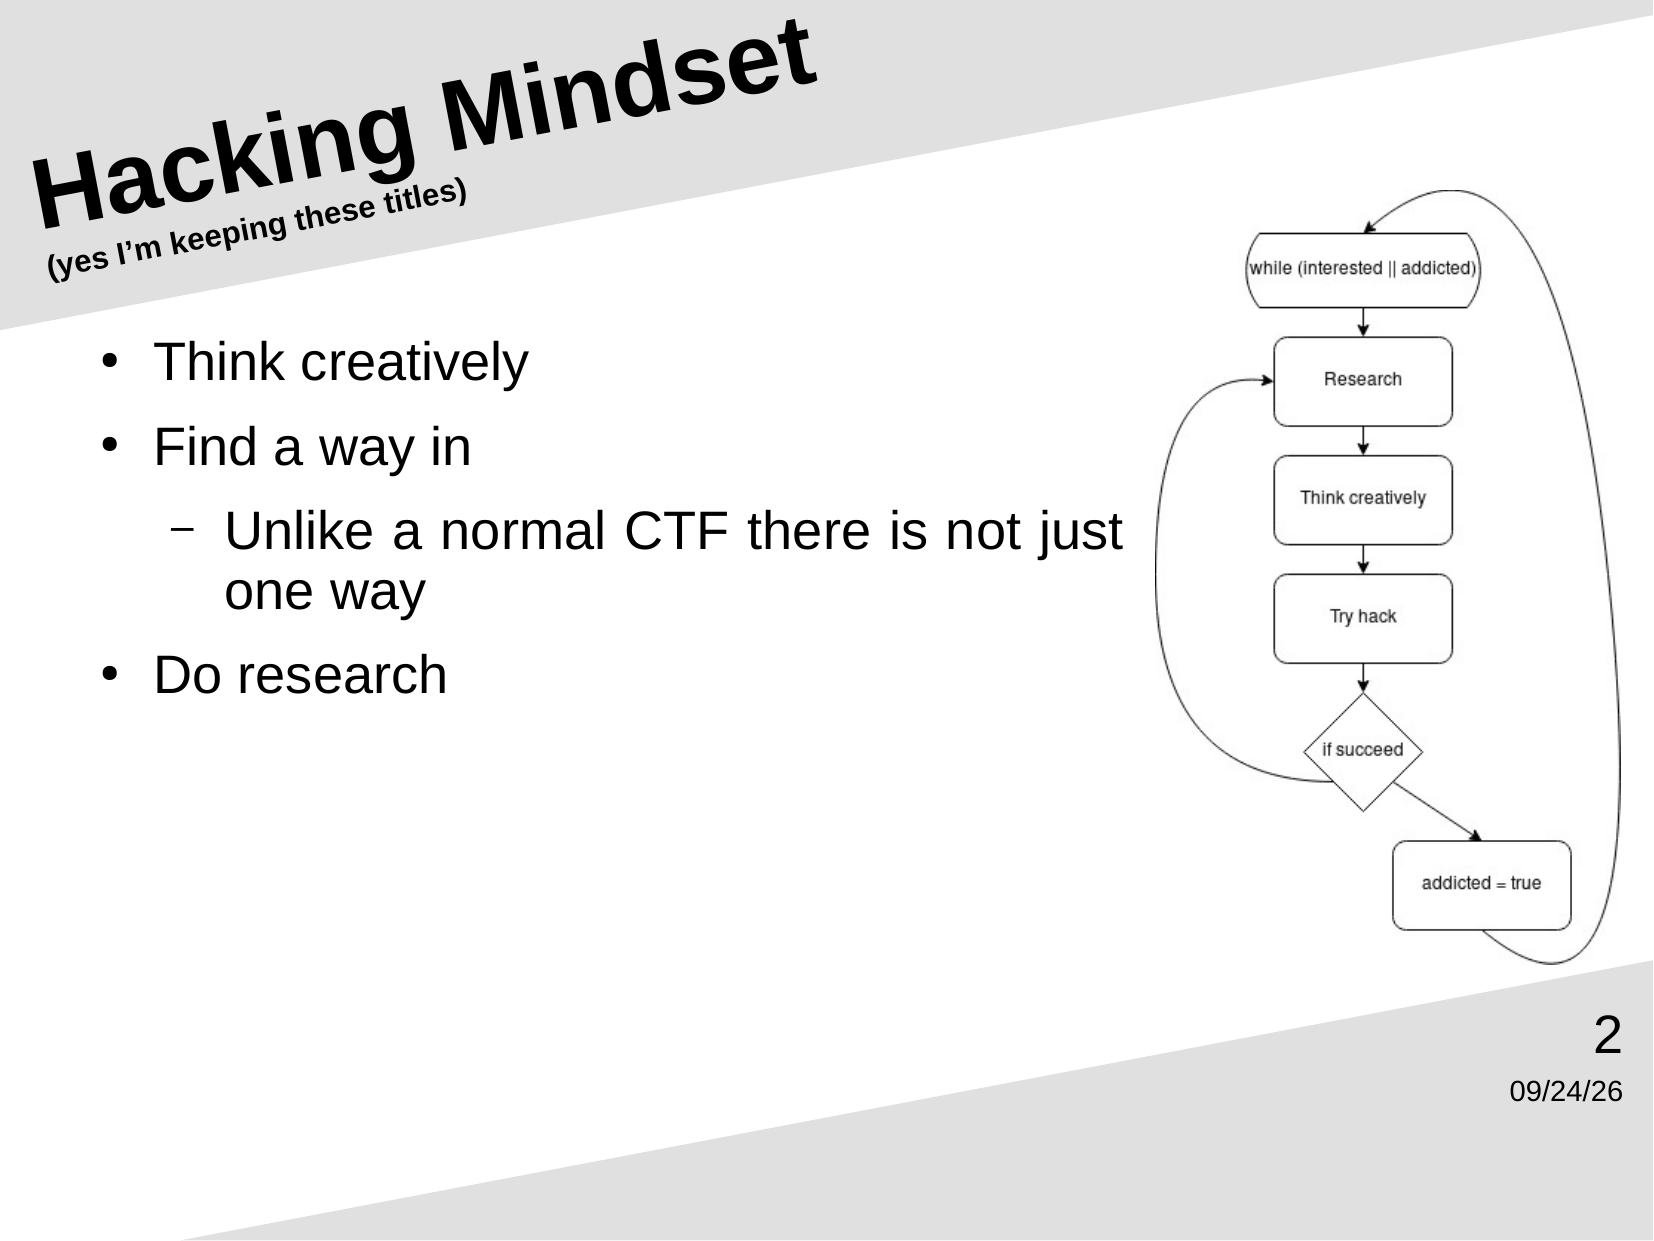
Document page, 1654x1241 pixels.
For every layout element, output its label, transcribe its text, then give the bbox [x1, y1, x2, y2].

list Think creatively Find a way in Unlike a normal CTF there is not just one way Do research [82, 331, 1126, 1052]
picture [1155, 190, 1621, 965]
title Hacking Mindset (yes I’m keeping these titles) [16, 0, 1518, 315]
